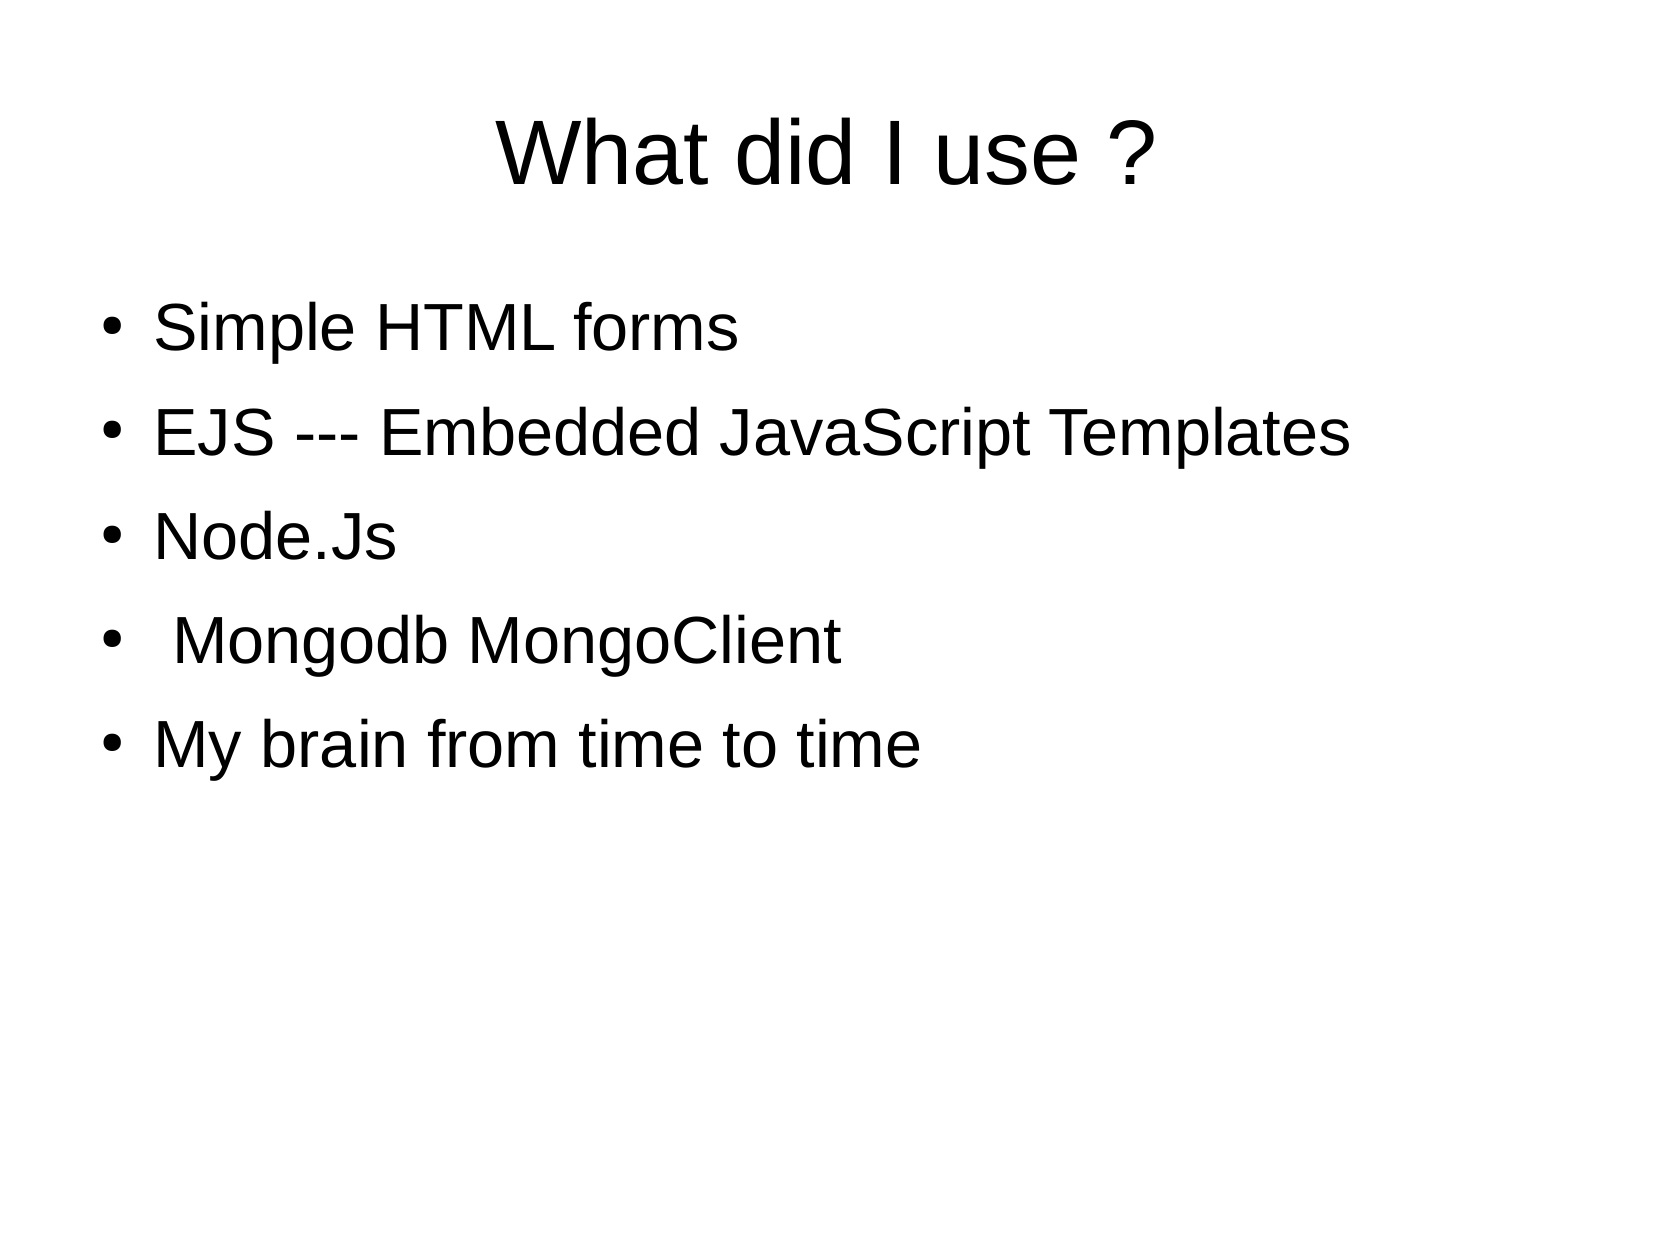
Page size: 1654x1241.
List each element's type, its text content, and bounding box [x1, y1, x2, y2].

list Simple HTML forms EJS --- Embedded JavaScript Templates Node.Js Mongodb MongoClient My brain from time to time [82, 290, 1571, 1010]
title What did I use ? [82, 49, 1571, 257]
